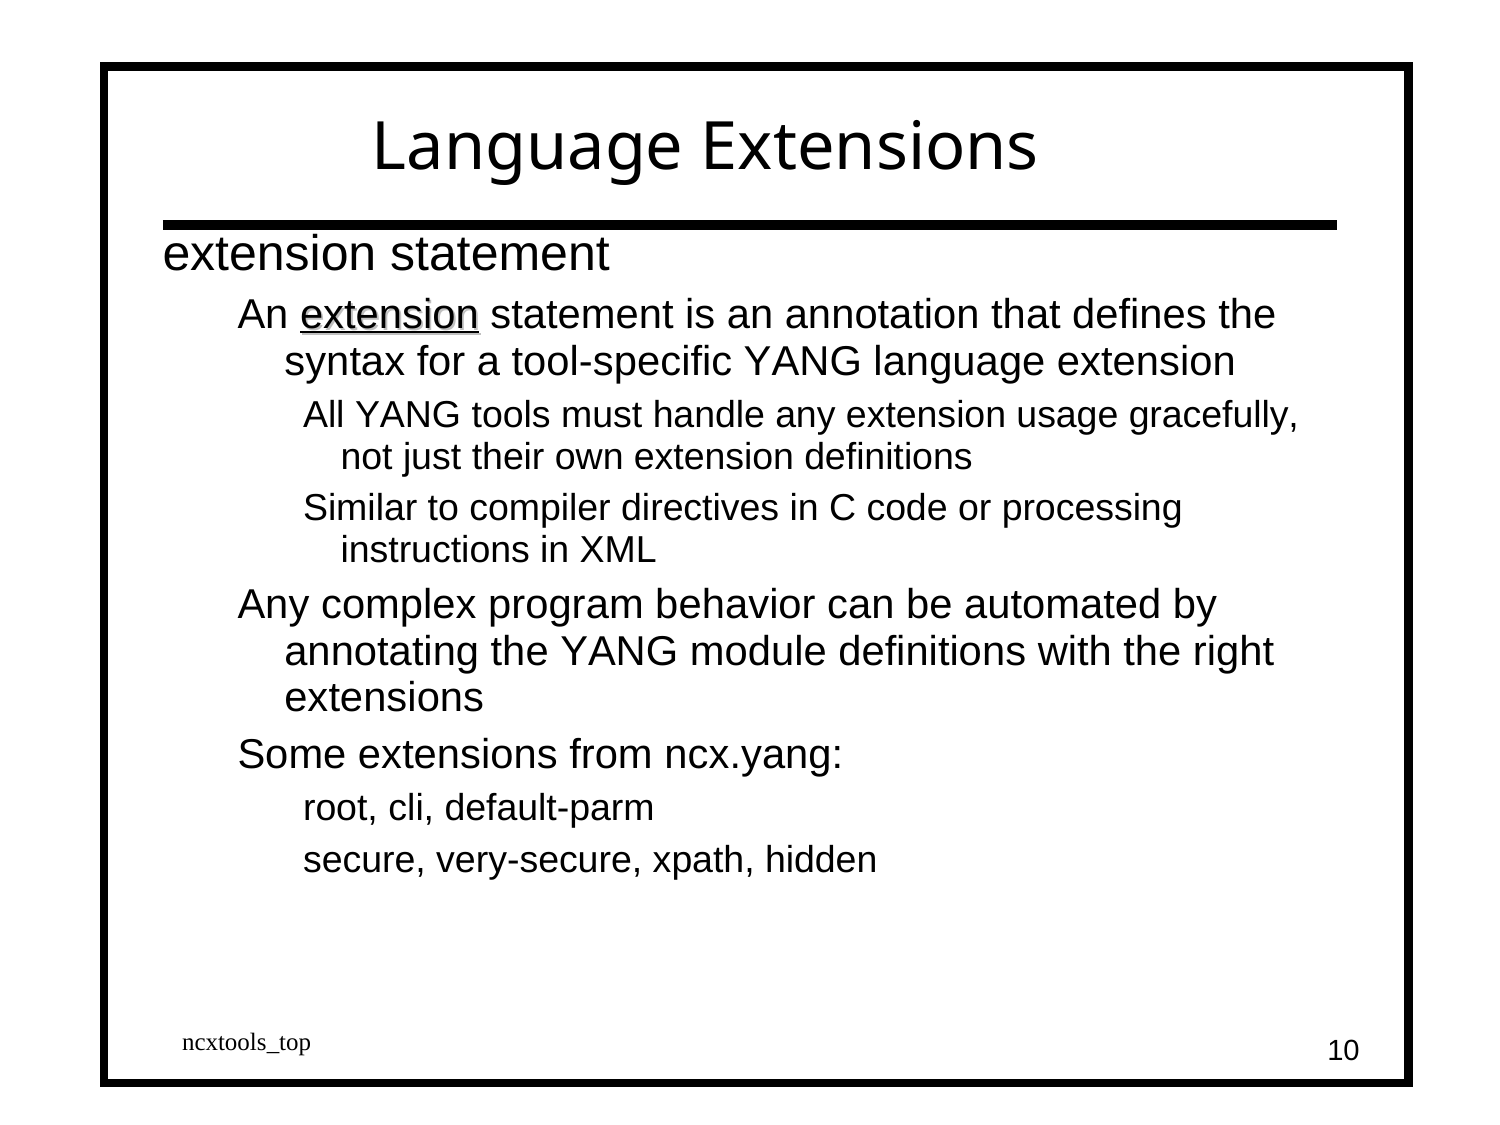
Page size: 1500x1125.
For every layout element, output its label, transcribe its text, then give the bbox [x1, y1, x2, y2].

list extension statement An extension statement is an annotation that defines the syntax for a tool-specific YANG language extension All YANG tools must handle any extension usage gracefully, not just their own extension definitions Similar to compiler directives in C code or processing instructions in XML Any complex program behavior can be automated by annotating the YANG module definitions with the right extensions Some extensions from ncx.yang: root, cli, default-parm secure, very-secure, xpath, hidden [162, 224, 1338, 986]
title Language Extensions [162, 82, 1332, 206]
